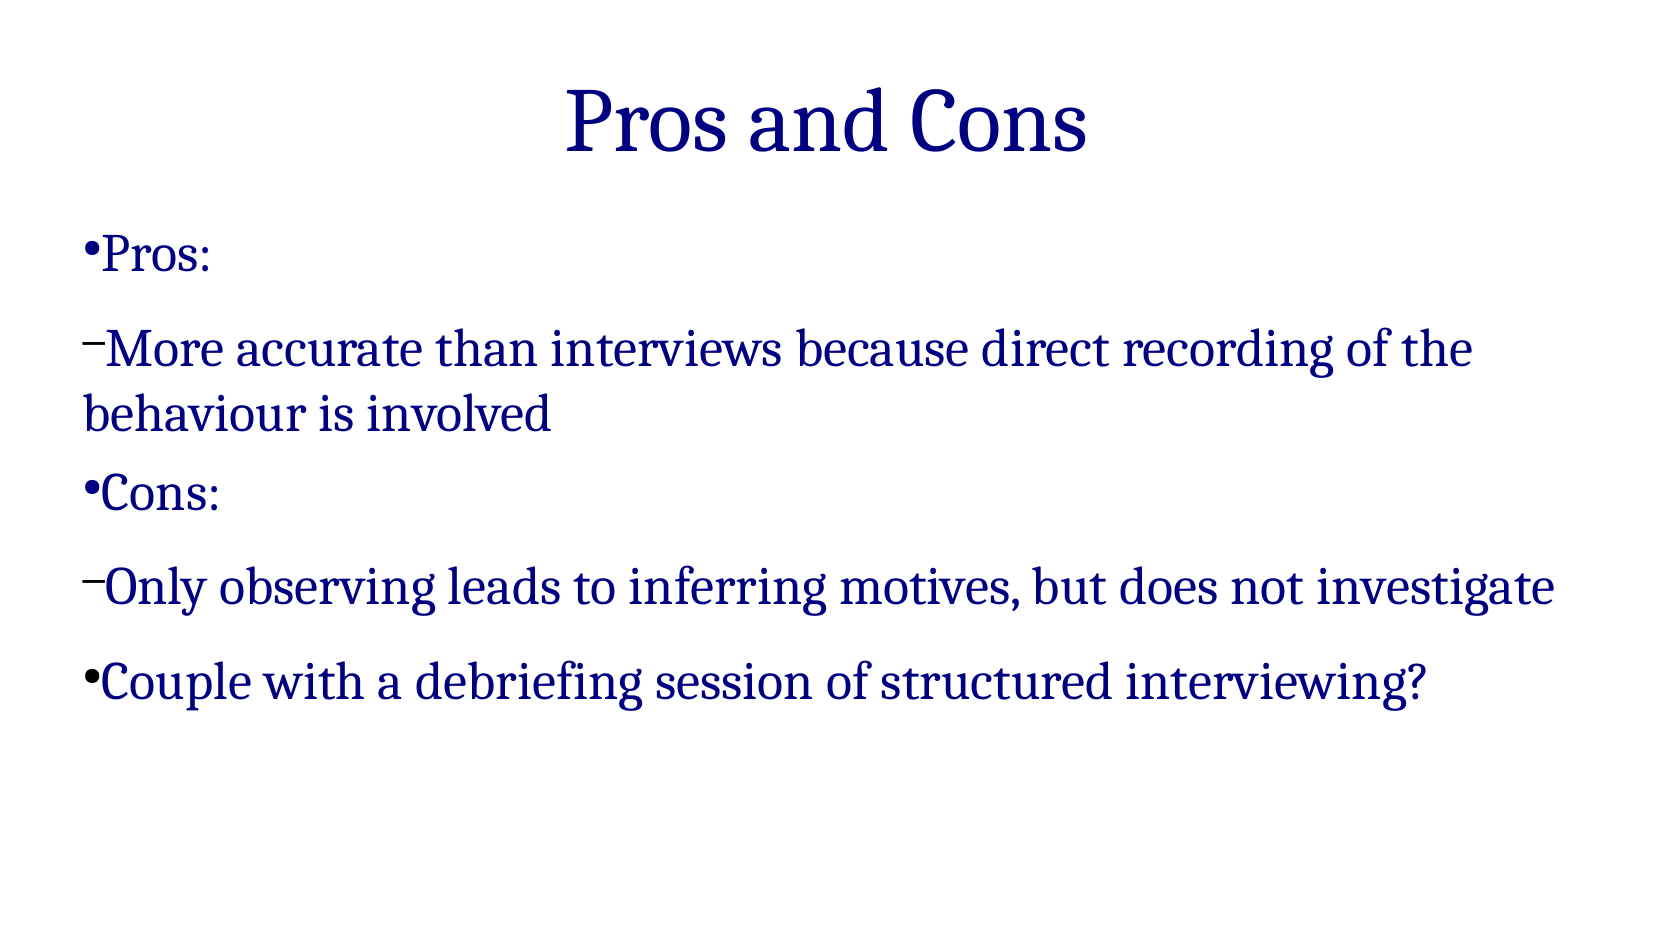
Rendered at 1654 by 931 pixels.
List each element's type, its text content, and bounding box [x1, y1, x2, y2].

title Pros and Cons [82, 37, 1571, 193]
list Pros: More accurate than interviews because direct recording of the behaviour is involved Cons: Only observing leads to inferring motives, but does not investigate Couple with a debriefing session of structured interviewing? [82, 217, 1571, 758]
